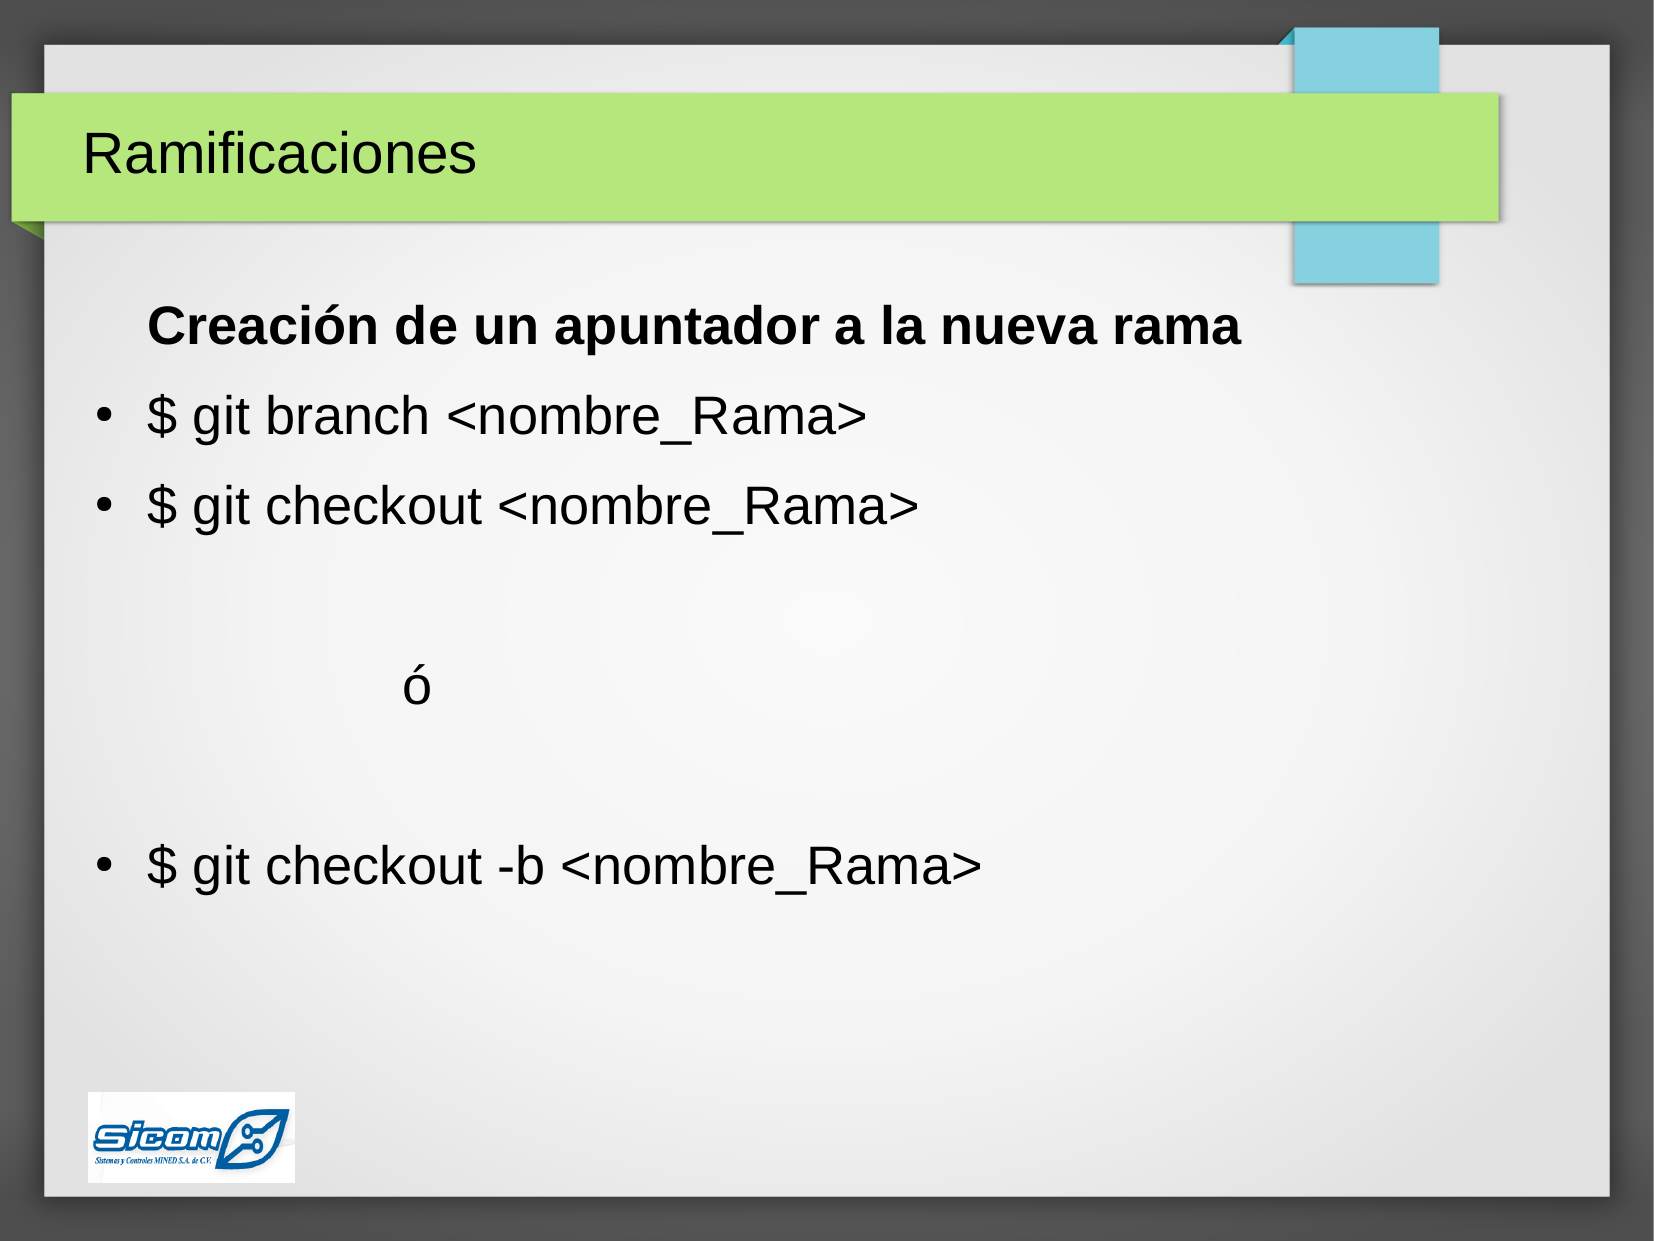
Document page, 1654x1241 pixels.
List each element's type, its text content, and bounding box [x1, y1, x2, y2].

list Creación de un apuntador a la nueva rama $ git branch <nombre_Rama> $ git checkout <nombre_Rama> ó $ git checkout -b <nombre_Rama> [76, 295, 1565, 1015]
title Ramificaciones [82, 94, 1264, 213]
picture [0, 0, 1654, 1241]
